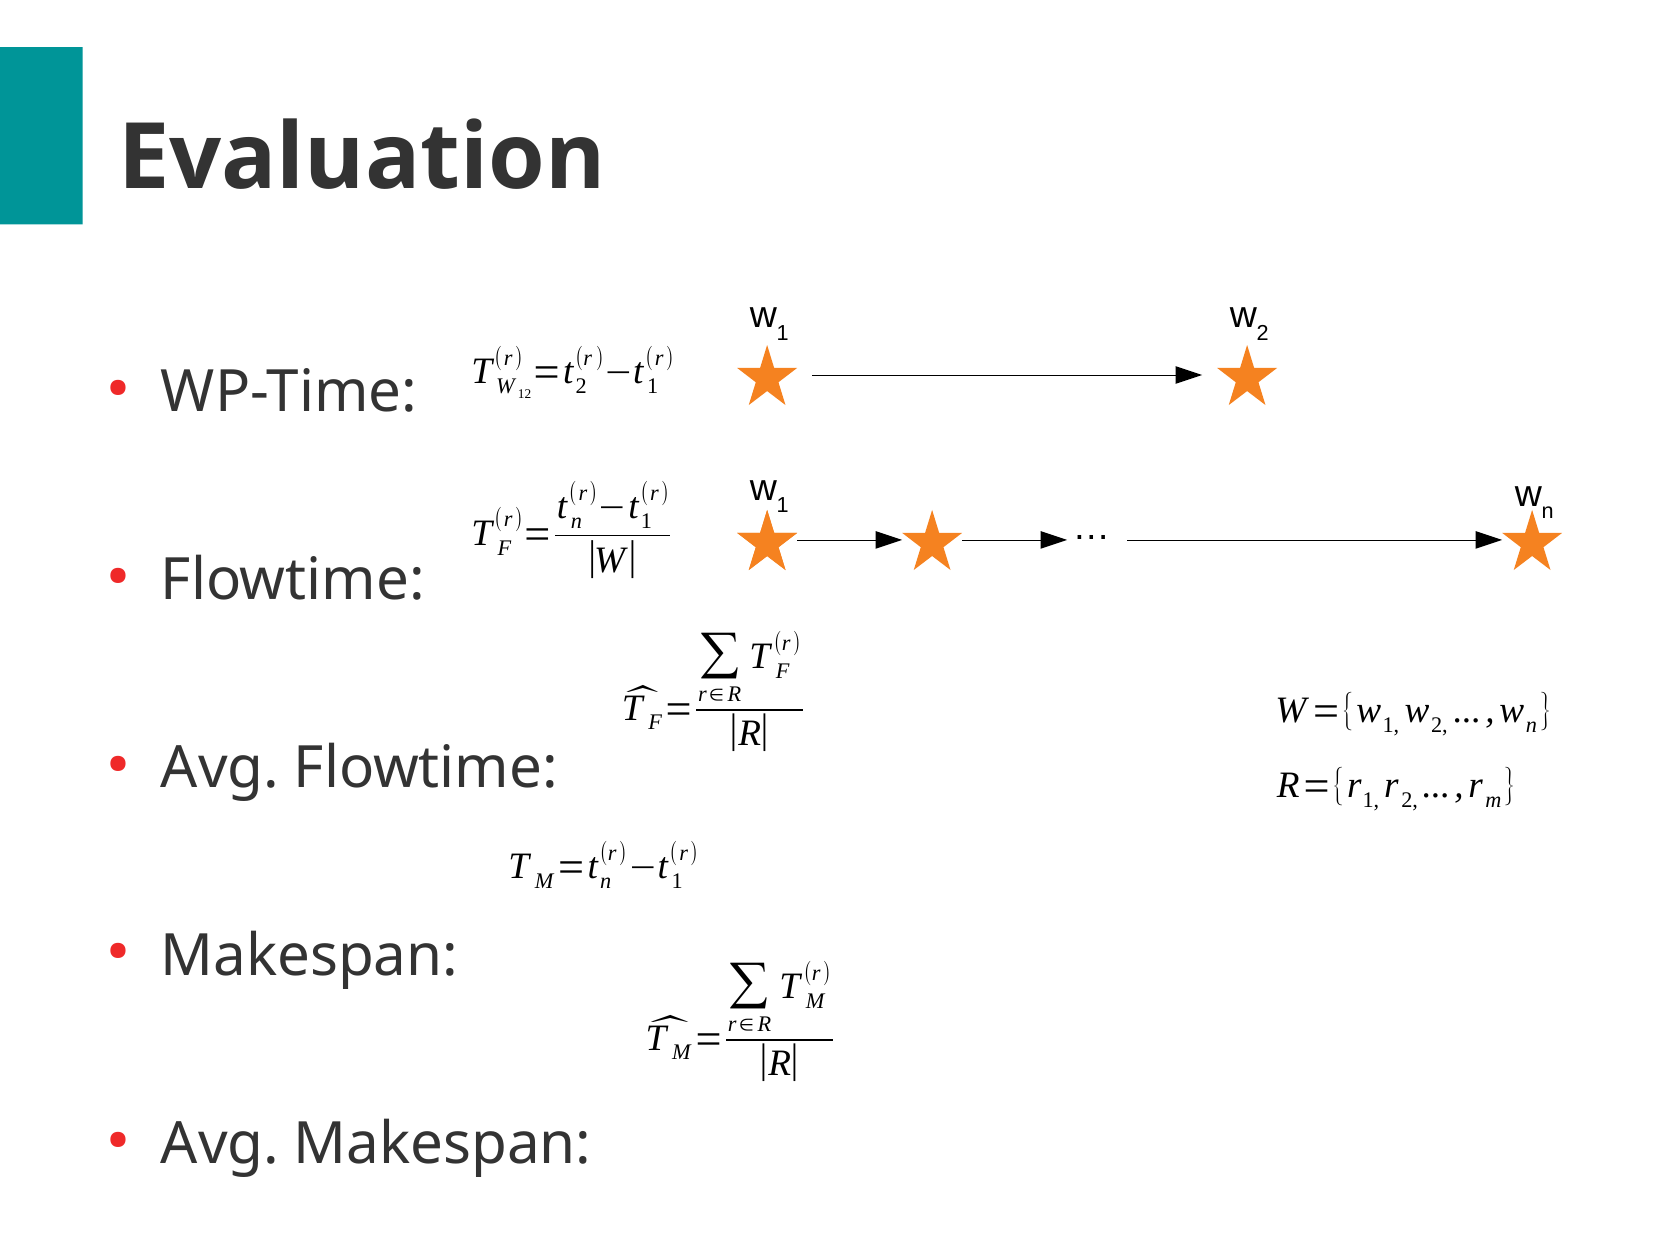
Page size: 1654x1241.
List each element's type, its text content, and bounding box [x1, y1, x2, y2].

text_box [1217, 353, 1278, 406]
text_box wn [1500, 464, 1569, 531]
text_box [1502, 531, 1563, 571]
text_box w1 [735, 459, 804, 525]
chart [668, 345, 680, 402]
chart [639, 960, 841, 1085]
chart [615, 630, 811, 755]
chart [1269, 690, 1561, 738]
title Evaluation [118, 49, 1571, 257]
text_box [737, 510, 798, 571]
text_box w2 [1215, 286, 1284, 353]
chart [465, 480, 678, 581]
chart [1269, 765, 1524, 813]
text_box w1 [735, 286, 804, 353]
list WP-Time: Flowtime: Avg. Flowtime: Makespan: Avg. Makespan: [90, 270, 668, 990]
chart [502, 840, 704, 893]
text_box … [1057, 498, 1126, 556]
text_box [902, 509, 963, 571]
text_box [737, 353, 798, 406]
